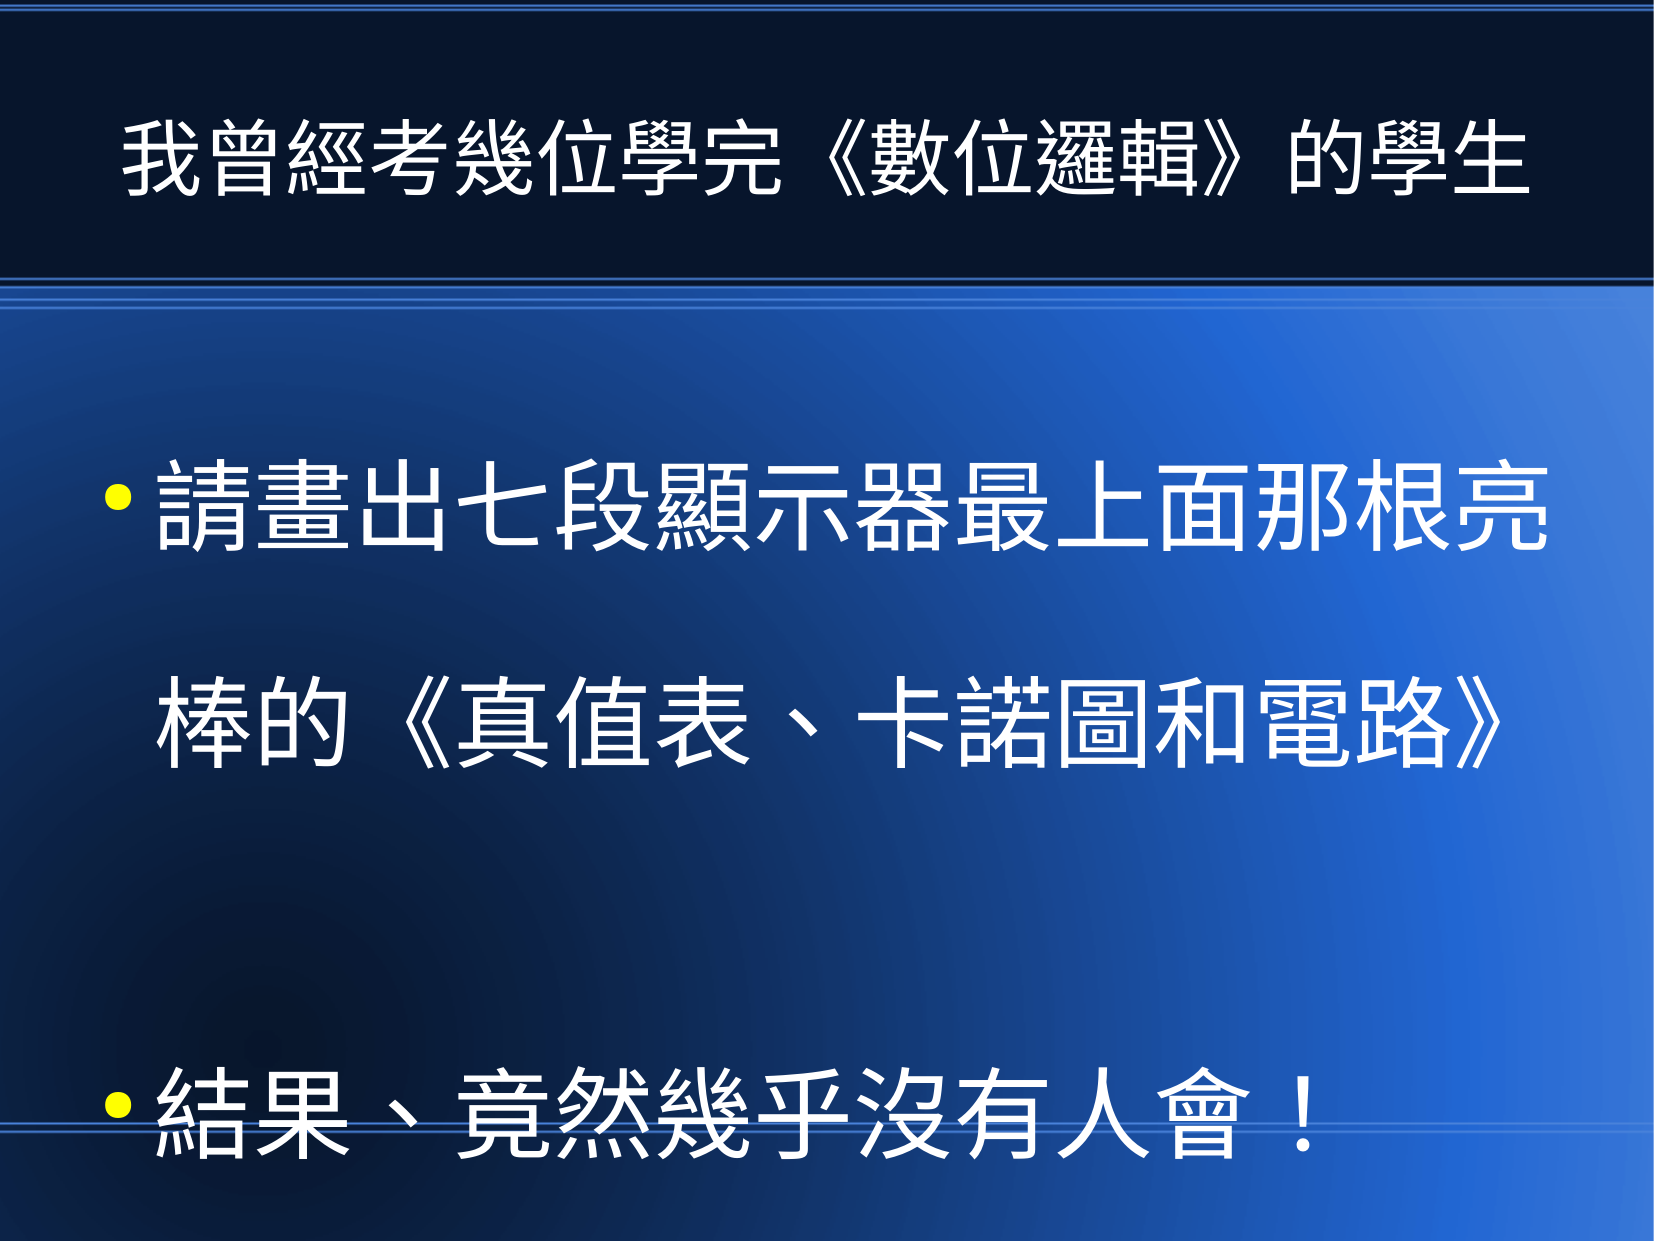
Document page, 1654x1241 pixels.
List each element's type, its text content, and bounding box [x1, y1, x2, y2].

picture [0, 0, 1654, 1241]
list 請畫出七段顯示器最上面那根亮棒的《真值表、卡諾圖和電路》 結果、竟然幾乎沒有人會！ [82, 355, 1571, 1241]
title 我曾經考幾位學完《數位邏輯》的學生 [82, 49, 1571, 257]
